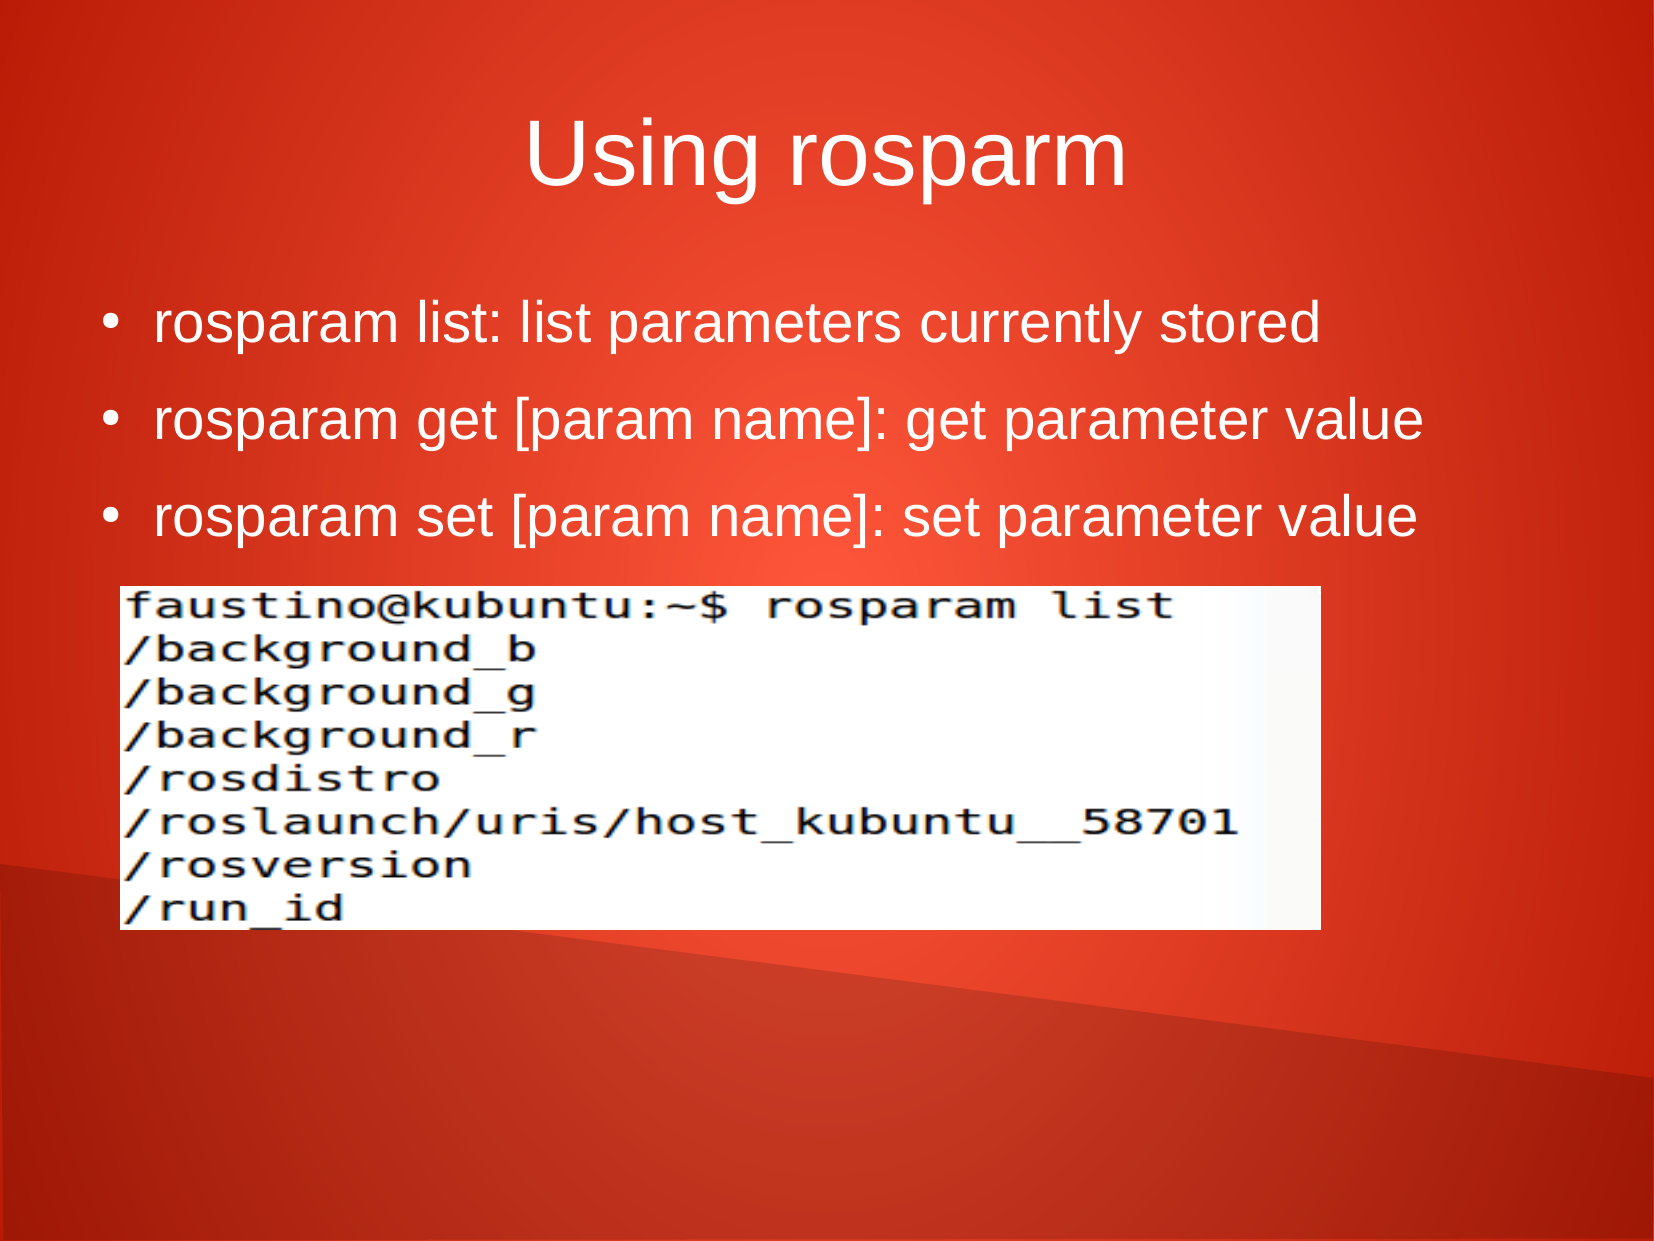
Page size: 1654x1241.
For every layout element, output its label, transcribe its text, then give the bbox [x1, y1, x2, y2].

picture [120, 586, 1321, 931]
list rosparam list: list parameters currently stored rosparam get [param name]: get parameter value rosparam set [param name]: set parameter value [82, 290, 1538, 1010]
title Using rosparm [82, 49, 1571, 257]
